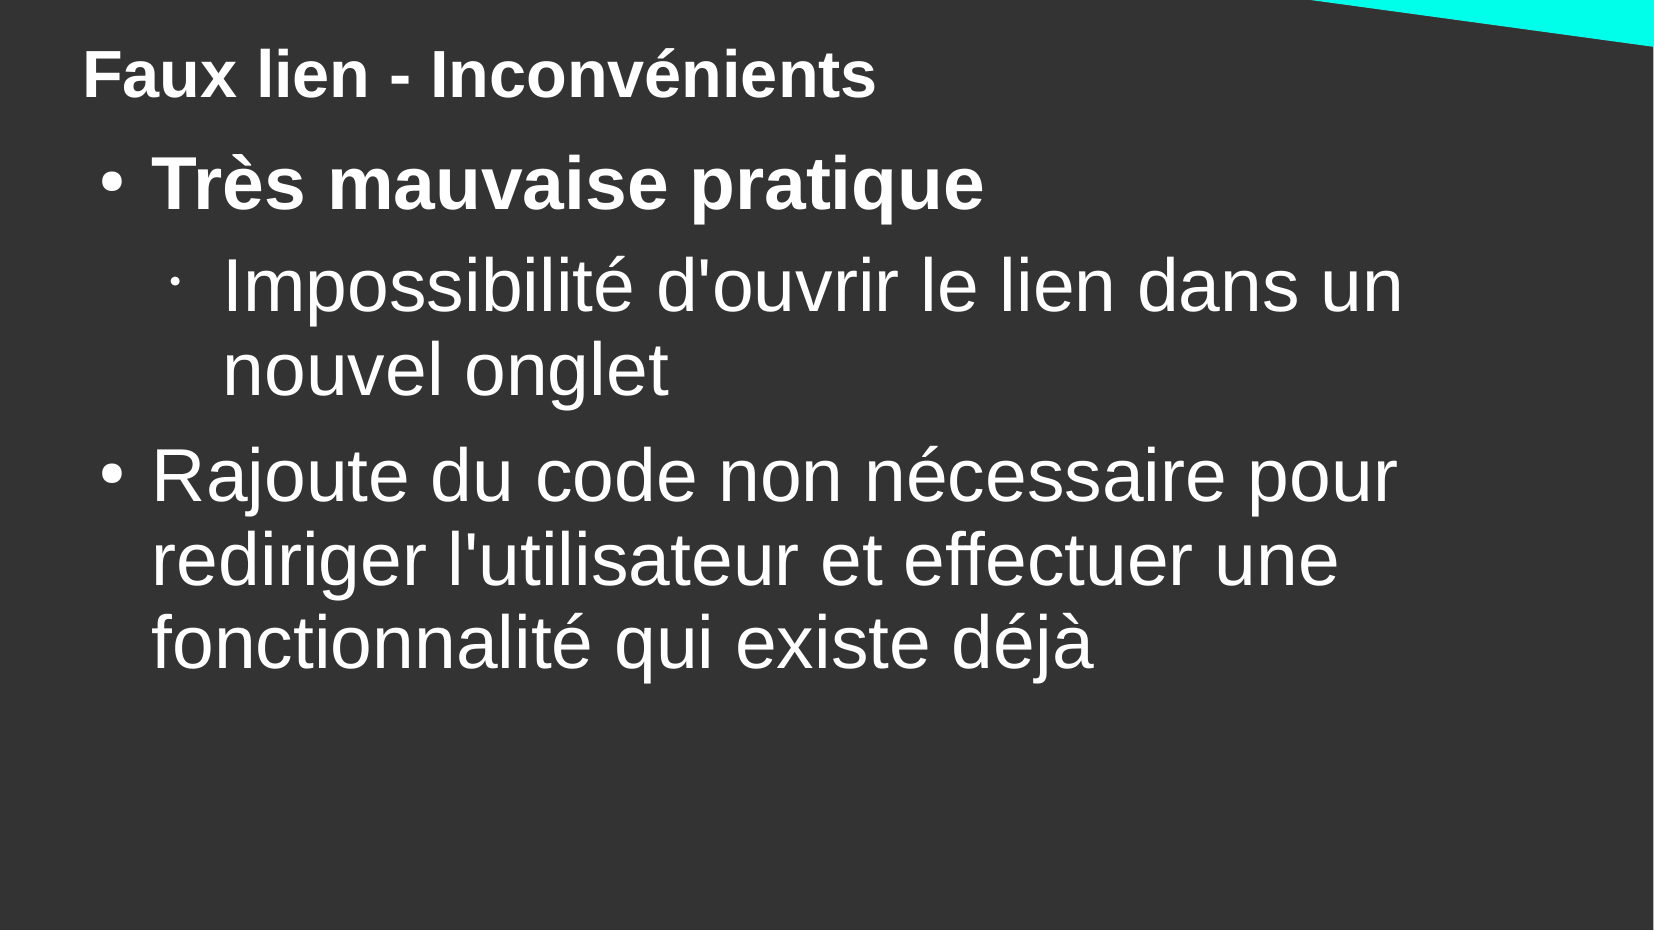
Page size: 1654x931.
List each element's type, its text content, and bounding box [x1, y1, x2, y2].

list Très mauvaise pratique Impossibilité d'ouvrir le lien dans un nouvel onglet Rajoute du code non nécessaire pour rediriger l'utilisateur et effectuer une fonctionnalité qui existe déjà [80, 141, 1620, 715]
text_box [1310, 0, 1654, 47]
title Faux lien - Inconvénients [82, 37, 1571, 114]
